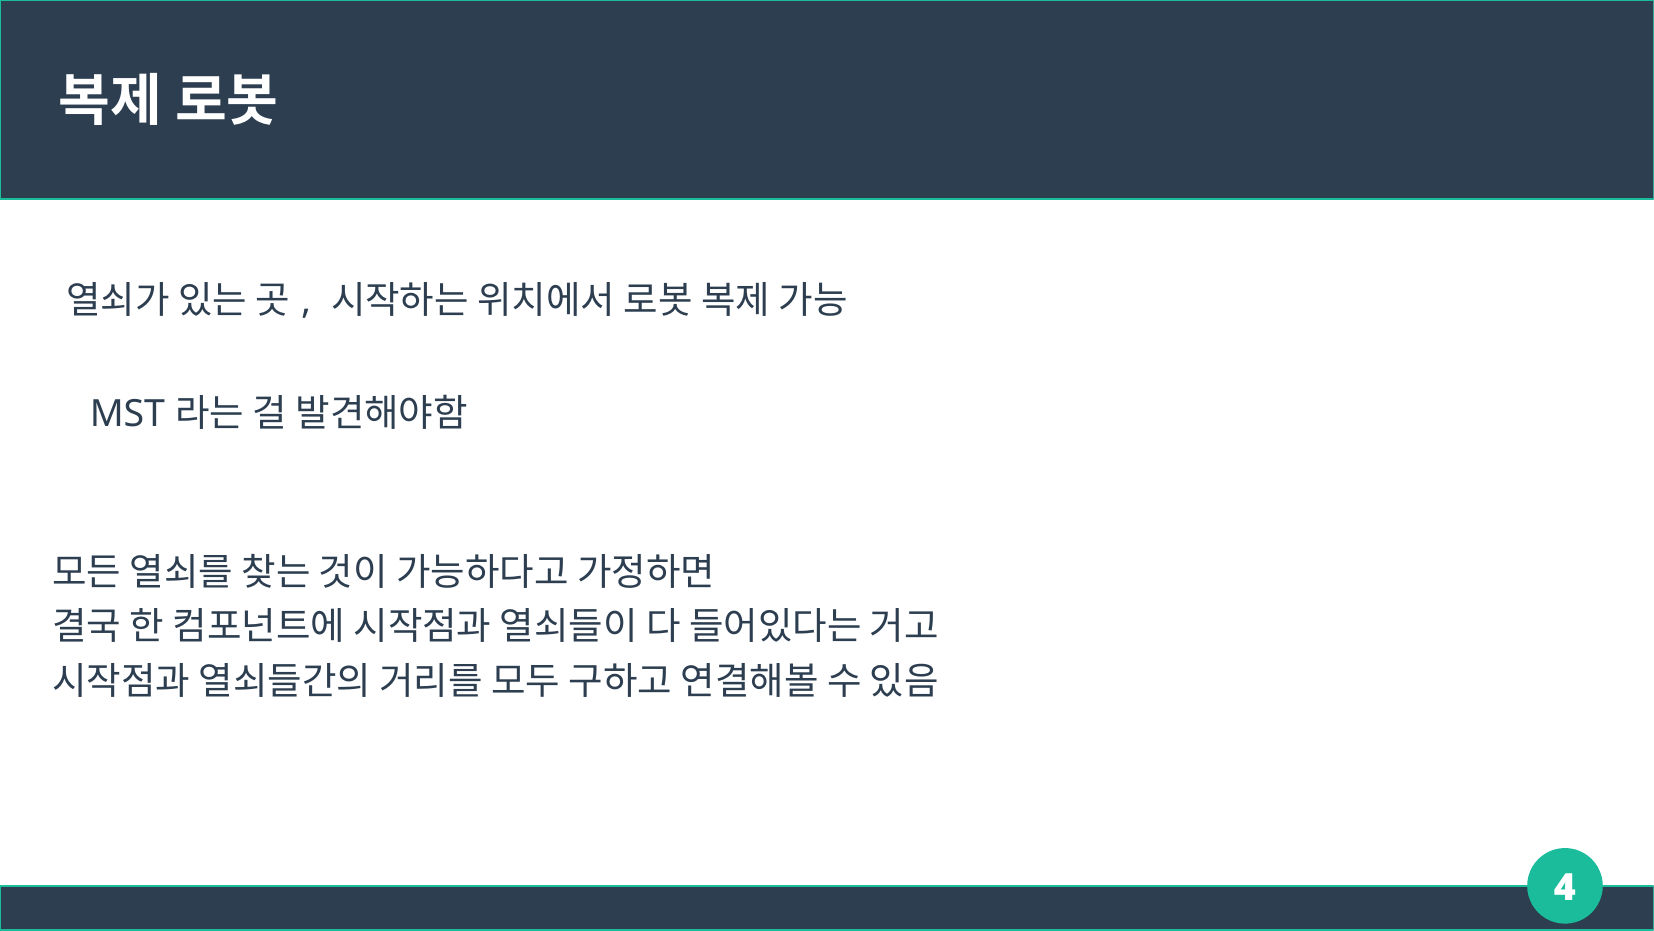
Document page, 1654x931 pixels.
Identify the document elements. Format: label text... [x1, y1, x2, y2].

title 복제 로봇 [59, 37, 1595, 155]
text_box MST라는 걸 발견해야함 [75, 375, 514, 445]
text_box 모든 열쇠를 찾는 것이 가능하다고 가정하면 결국 한 컴포넌트에 시작점과 열쇠들이 다 들어있다는 거고 시작점과 열쇠들간의 거리를 모두 구하고 연결해볼 수 있음 [37, 534, 954, 713]
text_box 열쇠가 있는 곳, 시작하는 위치에서 로봇 복제 가능 [51, 262, 863, 332]
